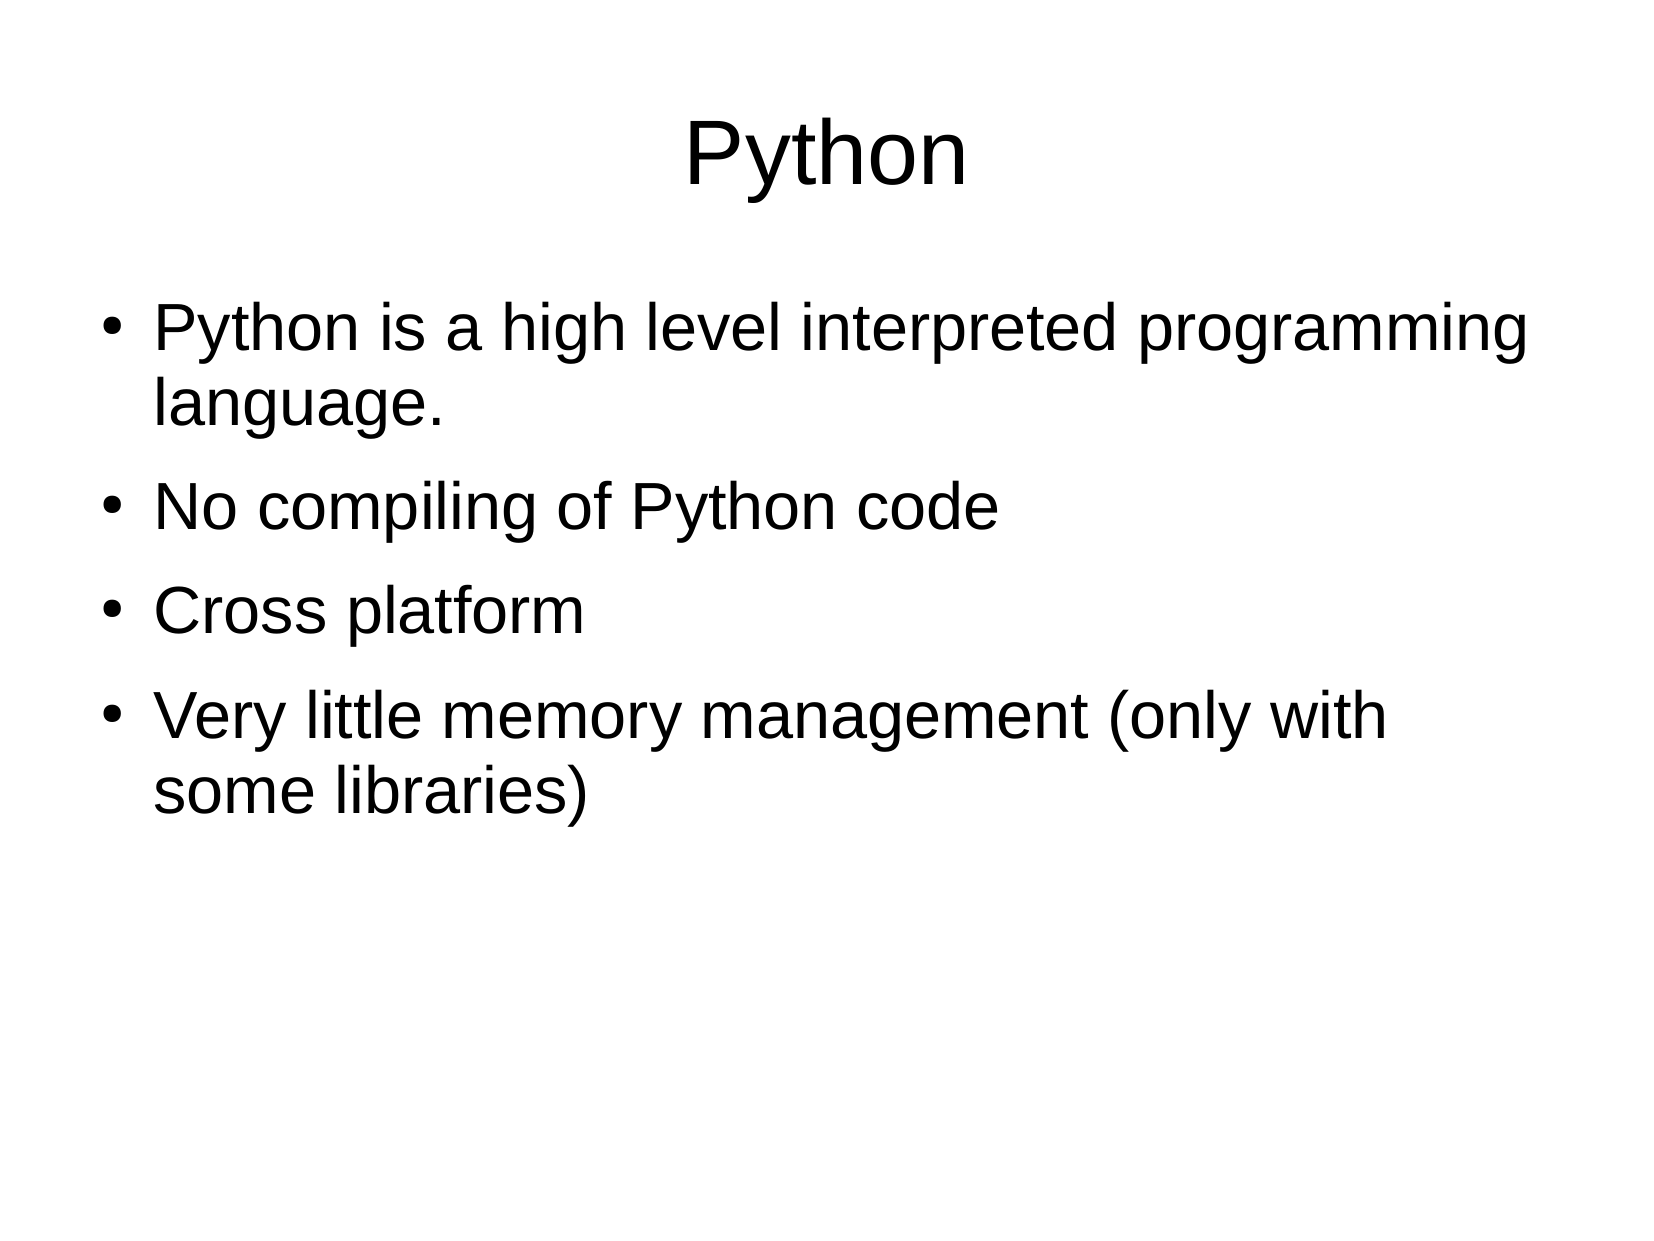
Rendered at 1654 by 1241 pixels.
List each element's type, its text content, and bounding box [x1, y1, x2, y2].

title Python [82, 49, 1571, 257]
list Python is a high level interpreted programming language. No compiling of Python code Cross platform Very little memory management (only with some libraries) [82, 290, 1571, 1010]
